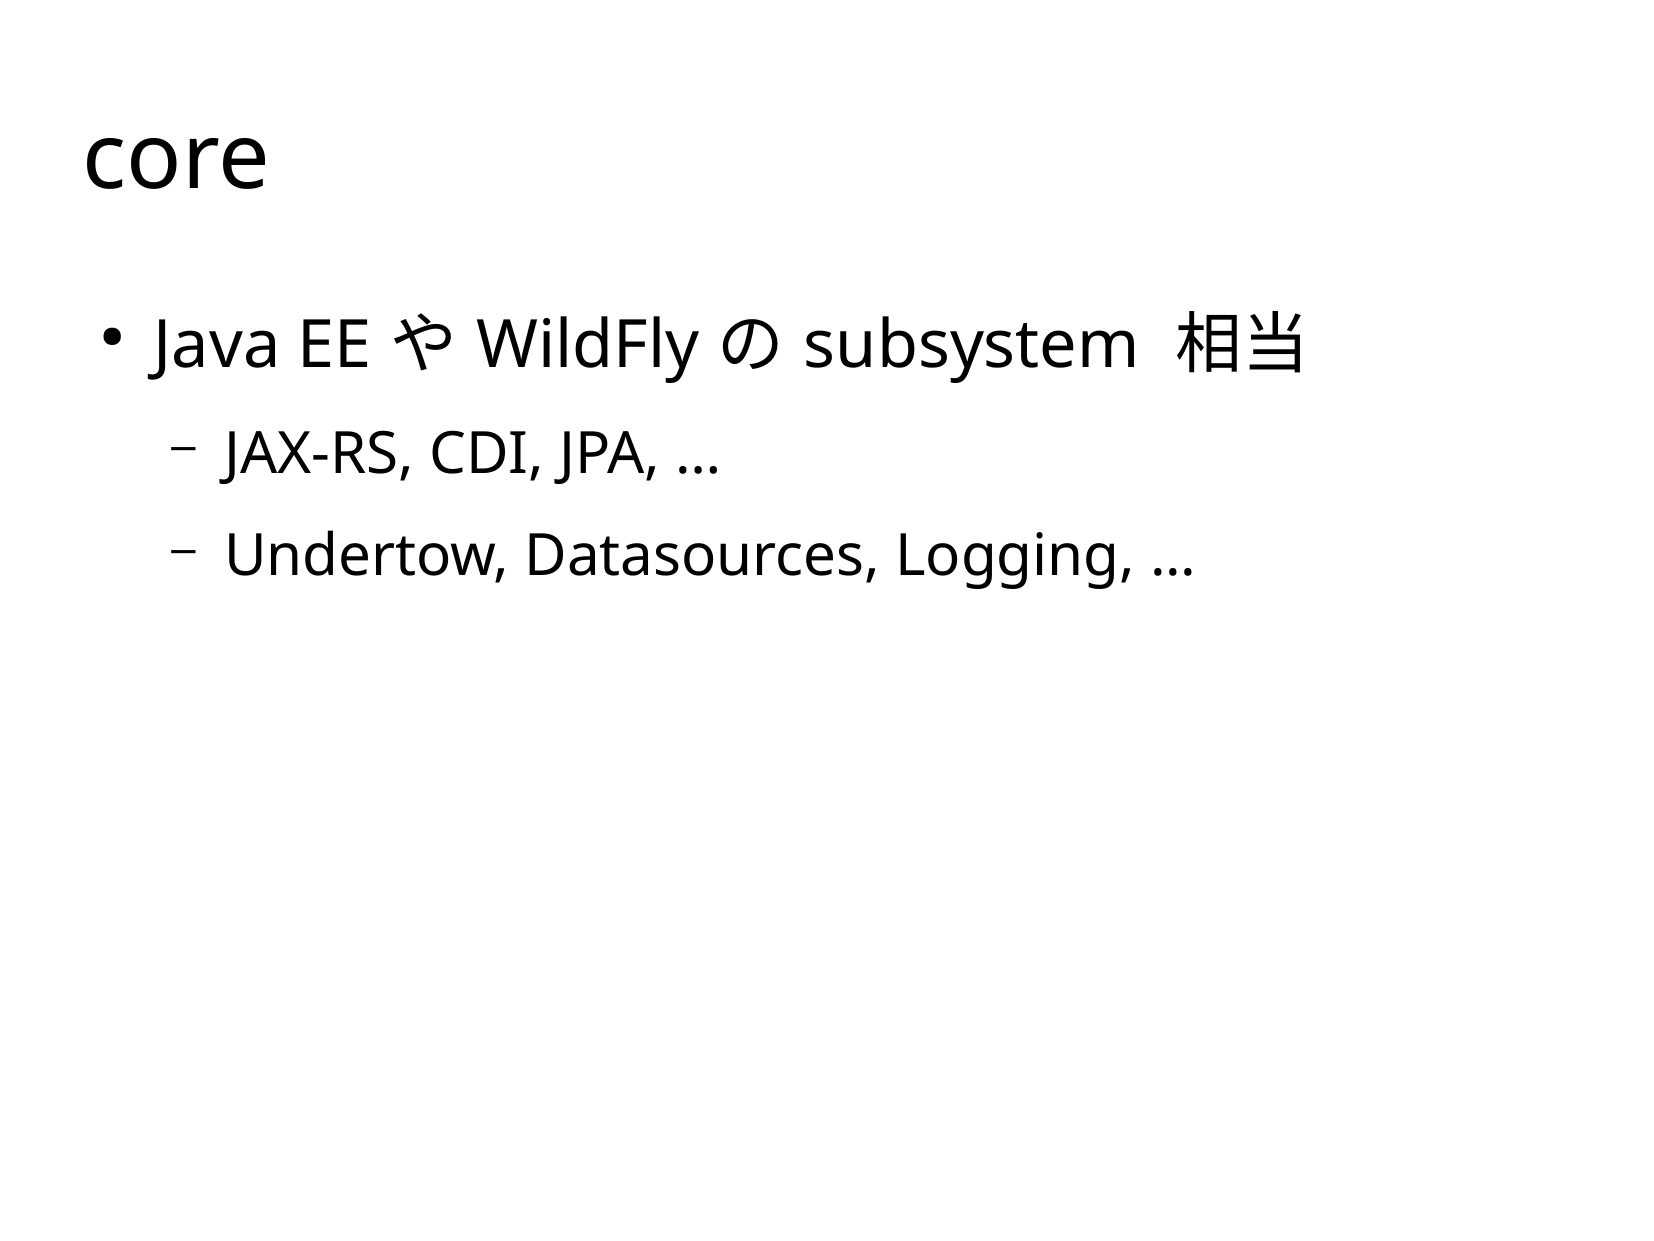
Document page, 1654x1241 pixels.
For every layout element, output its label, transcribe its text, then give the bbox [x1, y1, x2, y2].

title core [82, 49, 1571, 257]
list Java EEやWildFlyのsubsystem 相当 JAX-RS, CDI, JPA, … Undertow, Datasources, Logging, ... [82, 290, 1571, 1010]
